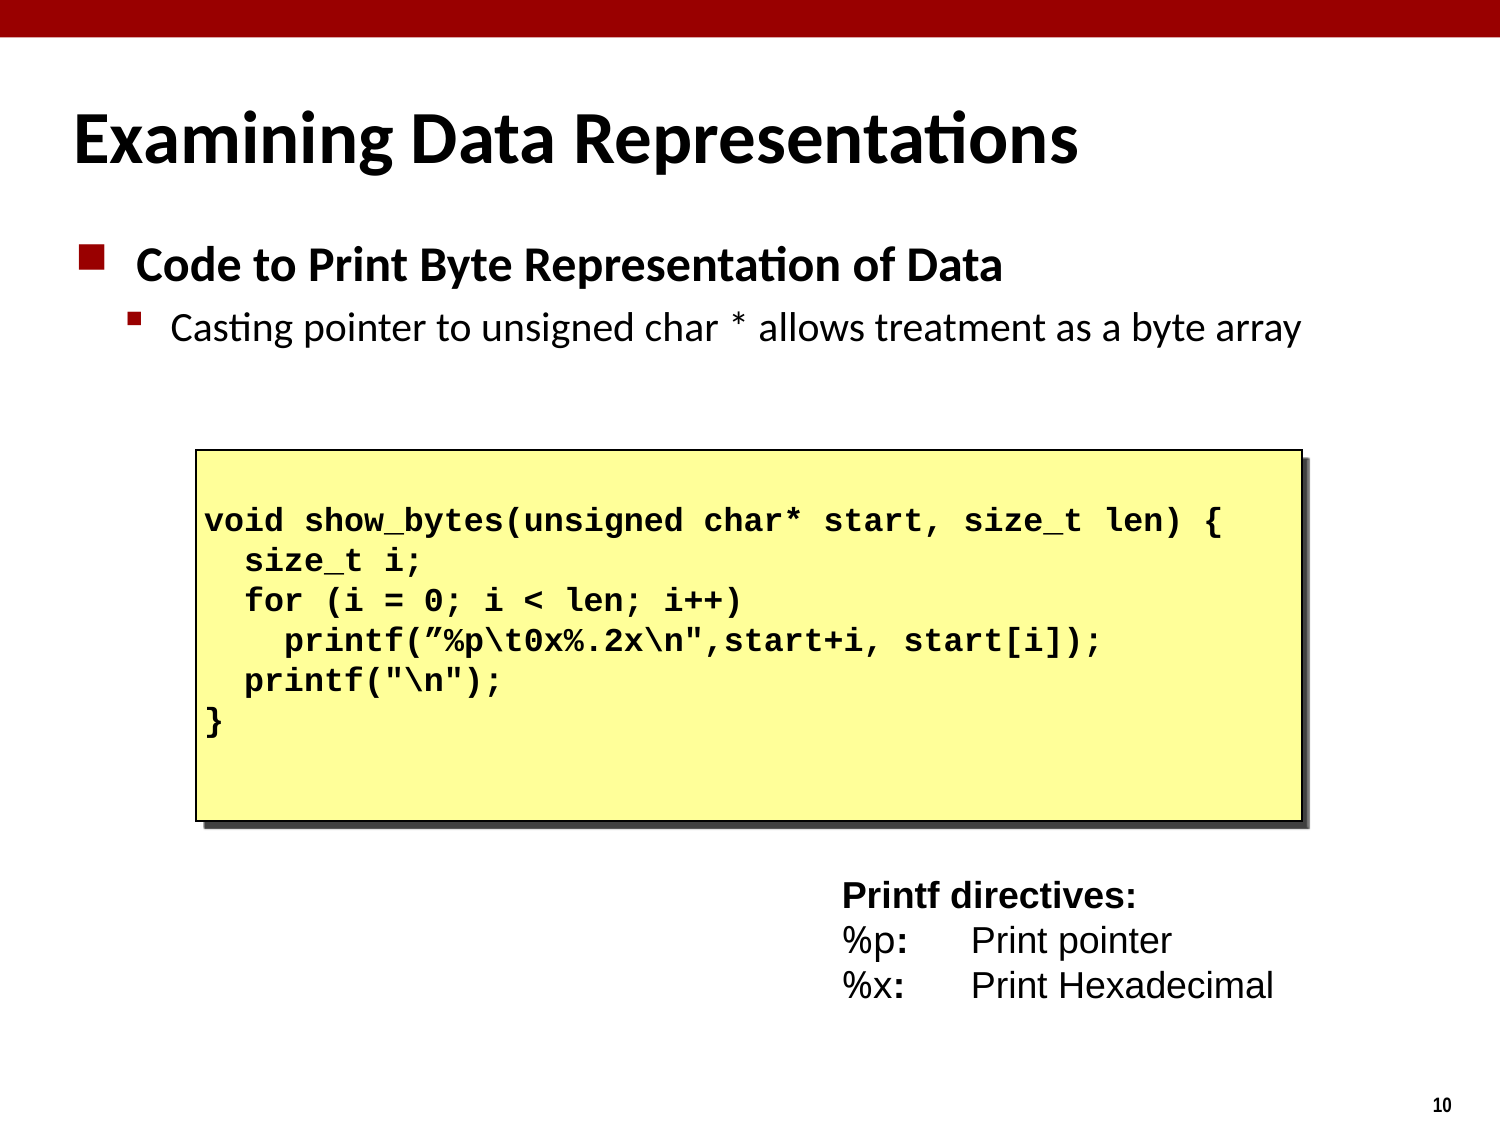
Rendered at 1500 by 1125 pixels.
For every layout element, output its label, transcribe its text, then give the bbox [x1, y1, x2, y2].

text_box Printf directives: %p: Print pointer %x: Print Hexadecimal [835, 870, 1305, 1029]
list Code to Print Byte Representation of Data Casting pointer to unsigned char * allows treatment as a byte array [65, 223, 1361, 1040]
title Examining Data Representations [58, 71, 1304, 197]
text_box void show_bytes(unsigned char* start, size_t len) { size_t i; for (i = 0; i < len; i++) printf(”%p\t0x%.2x\n",start+i, start[i]); printf("\n"); } [195, 449, 1303, 821]
